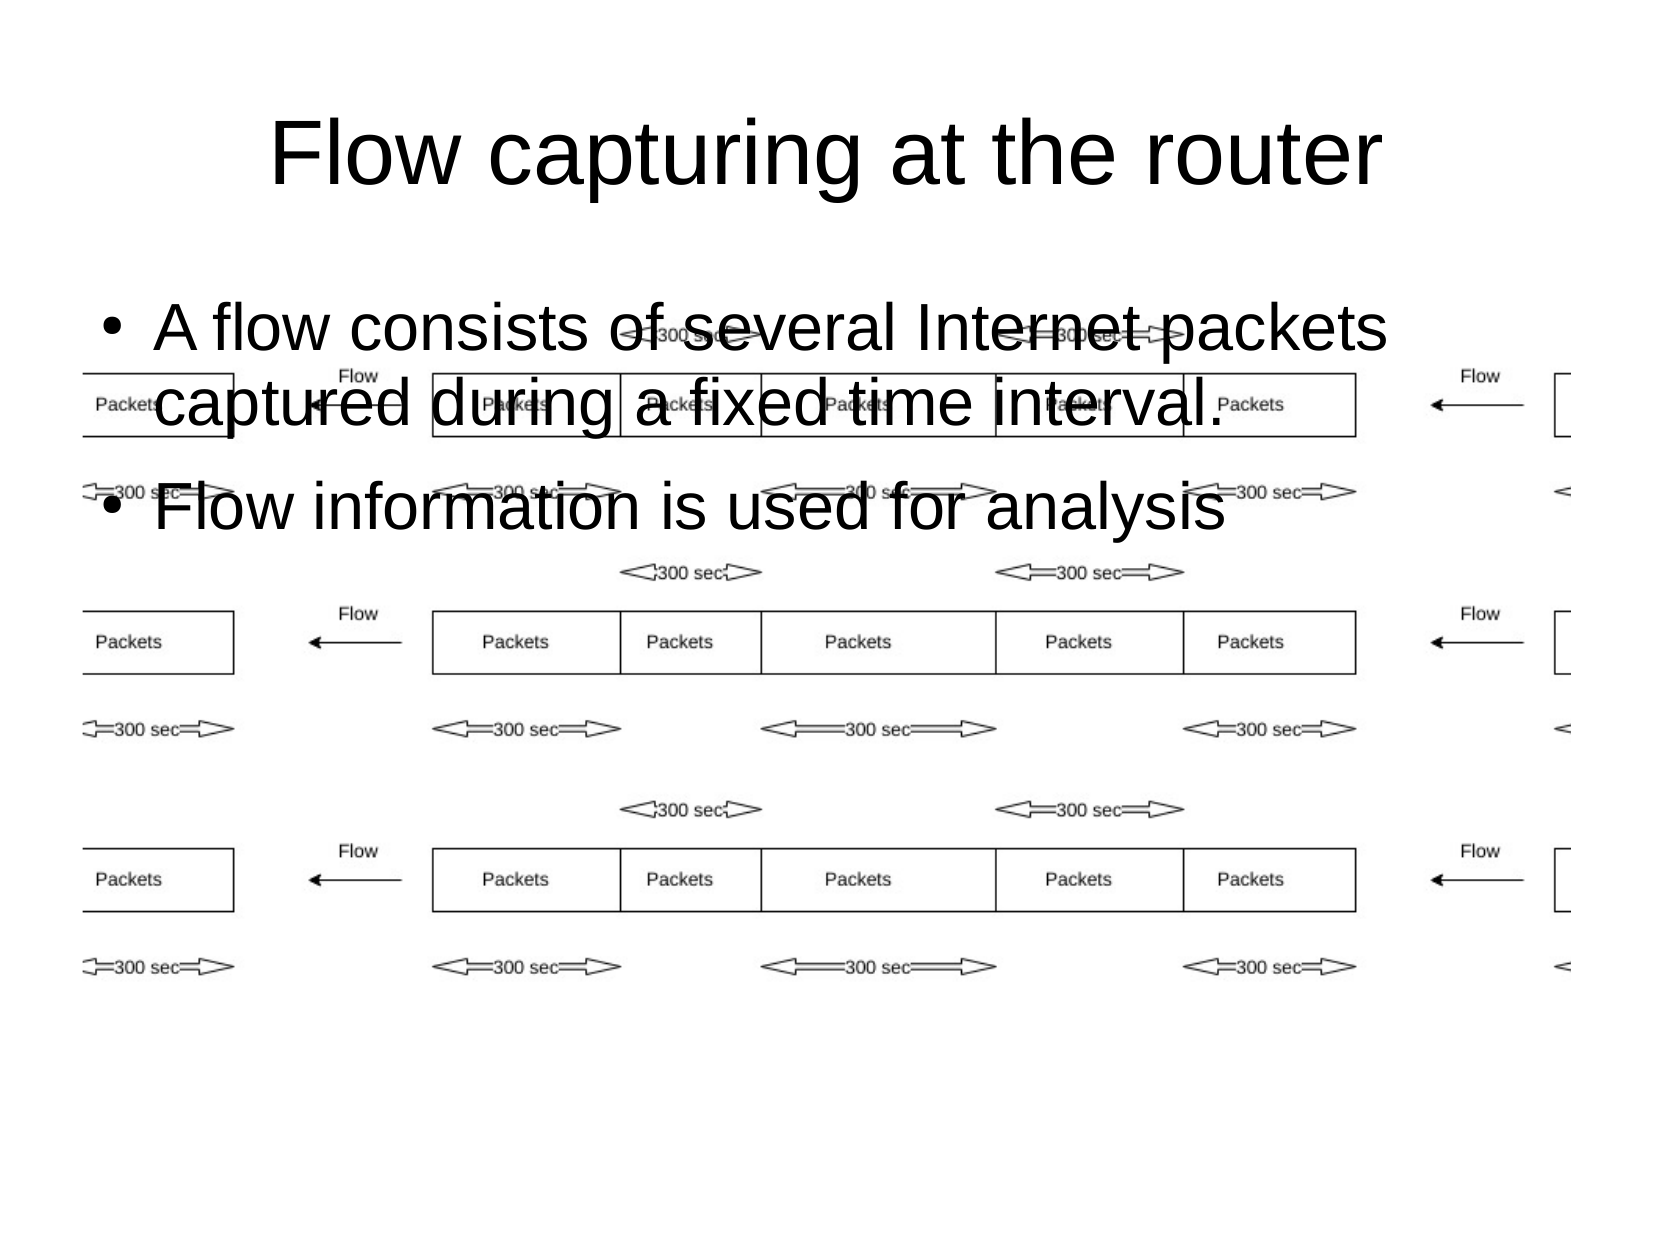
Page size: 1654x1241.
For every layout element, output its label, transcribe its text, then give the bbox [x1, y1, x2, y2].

title Flow capturing at the router [82, 49, 1571, 257]
list A flow consists of several Internet packets captured during a fixed time interval. Flow information is used for analysis [82, 290, 1571, 1010]
